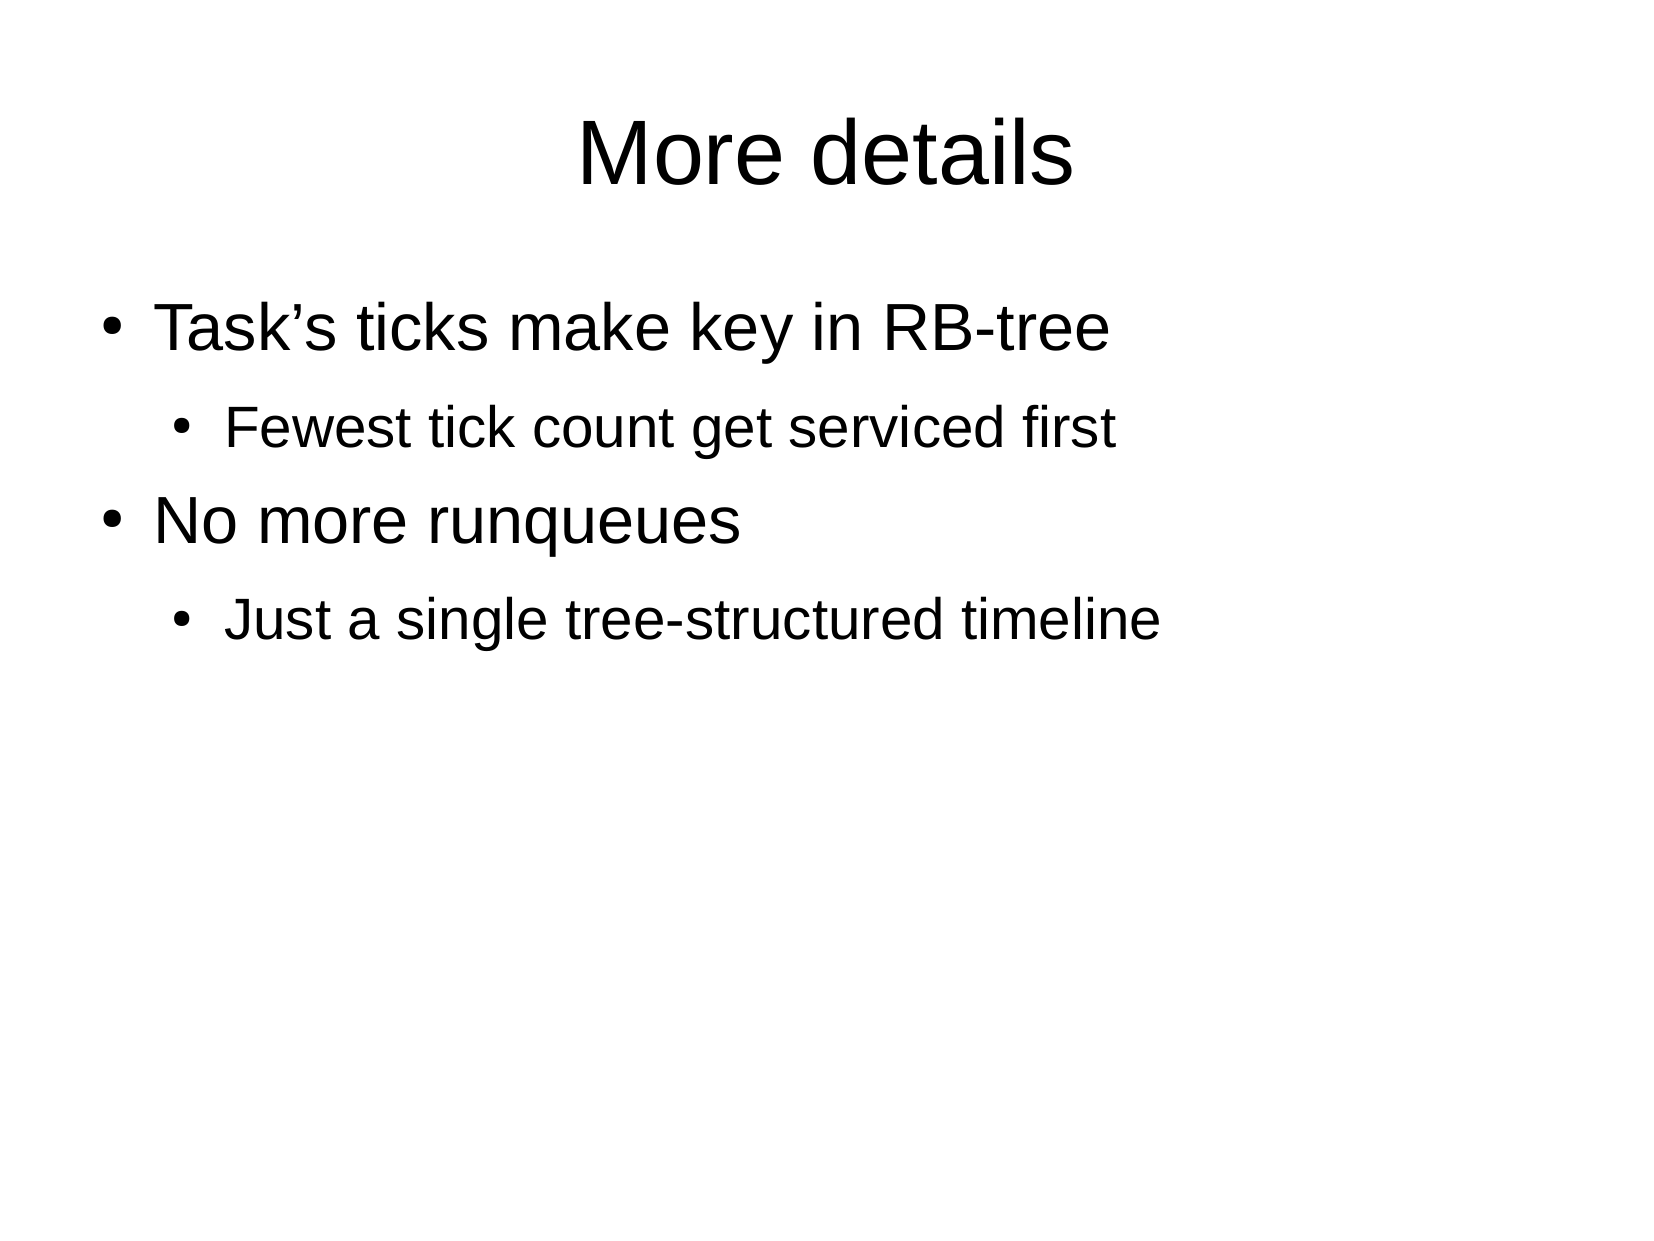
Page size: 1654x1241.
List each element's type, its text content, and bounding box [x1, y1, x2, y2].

list Task’s ticks make key in RB-tree Fewest tick count get serviced first No more runqueues Just a single tree-structured timeline [82, 290, 1571, 1010]
title More details [82, 49, 1571, 257]
